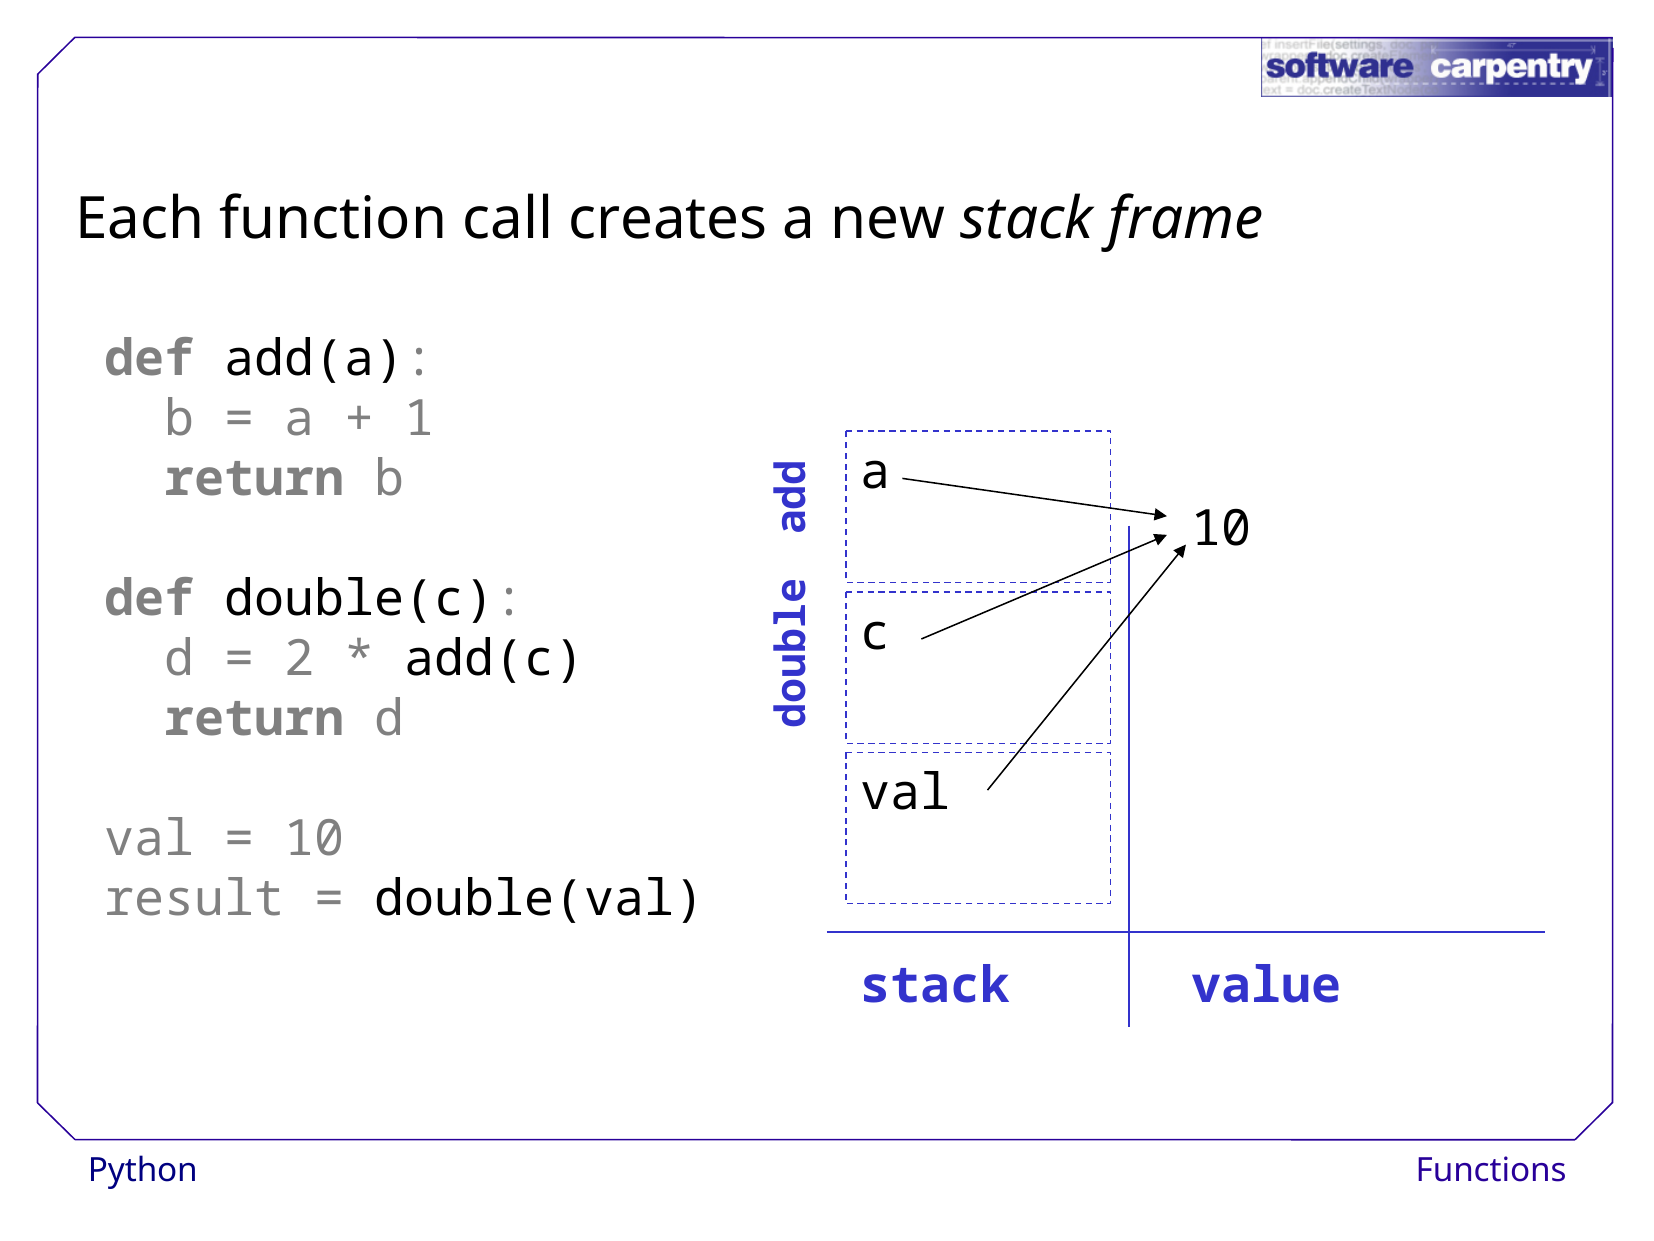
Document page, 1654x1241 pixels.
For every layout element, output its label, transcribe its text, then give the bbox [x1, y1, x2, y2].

text_box stack [845, 950, 1111, 1027]
text_box a [1058, 560, 1111, 583]
text_box def add(a): b = a + 1 return b def double(c): d = 2 * add(c) return d val = 10 result = double(val) [89, 317, 790, 1074]
text_box 10 [1176, 487, 1583, 847]
text_box Each function call creates a new stack frame [60, 138, 1429, 259]
text_box c [1027, 640, 1111, 744]
text_box add [760, 431, 837, 564]
text_box c [845, 591, 1111, 744]
text_box val [845, 752, 1111, 904]
text_box double [760, 582, 837, 744]
text_box a [845, 430, 1111, 583]
picture [1261, 39, 1613, 97]
text_box value [1176, 950, 1442, 1027]
